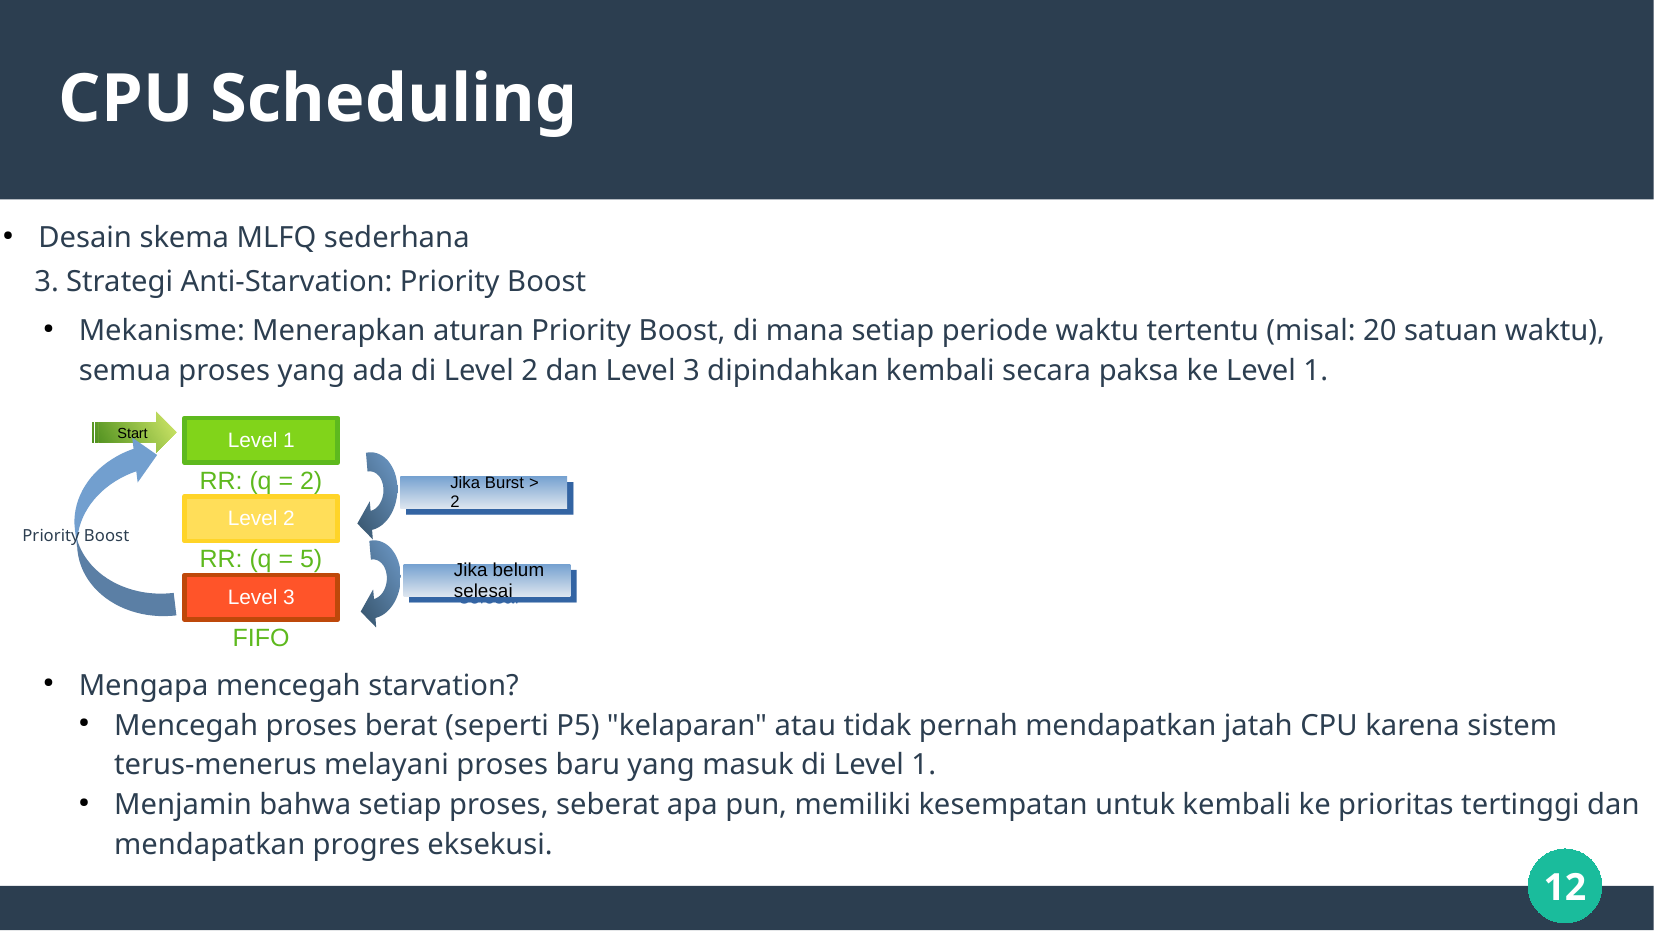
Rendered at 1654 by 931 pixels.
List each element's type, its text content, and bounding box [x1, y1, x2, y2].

text_box Desain skema MLFQ sederhana [0, 189, 512, 284]
text_box Level 3 [184, 574, 338, 619]
text_box Mekanisme: Menerapkan aturan Priority Boost, di mana setiap periode waktu tertentu (misal: 20 satuan waktu), semua proses yang ada di Level 2 dan Level 3 dipindahkan kembali secara paksa ke Level 1. [28, 262, 1633, 397]
text_box Level 2 [184, 496, 338, 541]
text_box Mengapa mencegah starvation? Mencegah proses berat (seperti P5) "kelaparan" atau tidak pernah mendapatkan jatah CPU karena sistem terus-menerus melayani proses baru yang masuk di Level 1. Menjamin bahwa setiap proses, seberat apa pun, memiliki kesempatan untuk kembali ke prioritas tertinggi dan mendapatkan progres eksekusi. [28, 616, 1654, 871]
text_box Priority Boost [7, 515, 145, 554]
text_box RR: (q = 5) [184, 541, 338, 553]
text_box FIFO [184, 619, 338, 631]
text_box [357, 452, 401, 628]
title CPU Scheduling [59, 37, 1595, 155]
text_box RR: (q = 2) [184, 463, 338, 475]
text_box Level 1 [184, 418, 338, 463]
text_box [77, 554, 177, 617]
text_box Jika Burst > 2 [400, 476, 568, 509]
text_box 3. Strategi Anti-Starvation: Priority Boost [19, 252, 638, 308]
text_box Start [95, 411, 177, 453]
text_box [74, 437, 158, 515]
text_box Jika belum selesai [403, 564, 571, 597]
